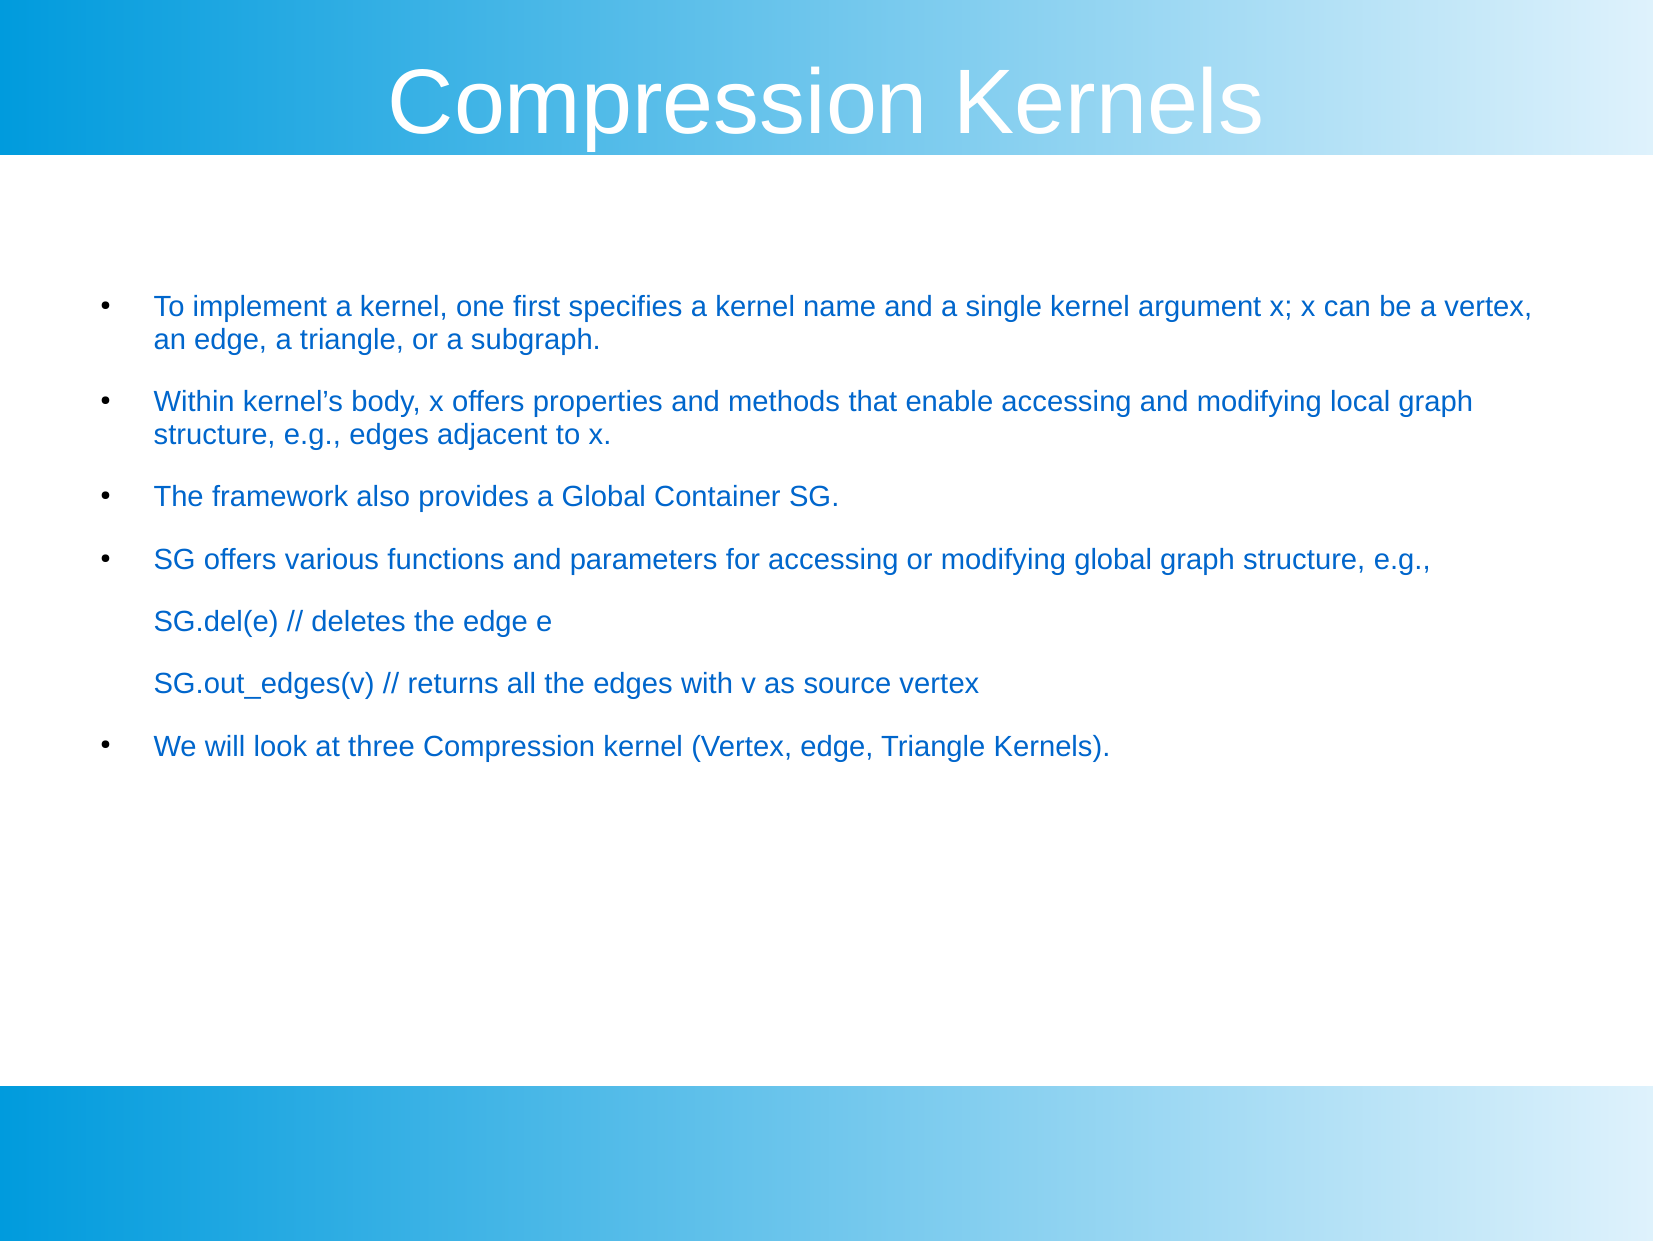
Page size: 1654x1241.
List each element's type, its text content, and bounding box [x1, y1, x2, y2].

title Compression Kernels [82, 49, 1571, 155]
list To implement a kernel, one first specifies a kernel name and a single kernel argument x; x can be a vertex, an edge, a triangle, or a subgraph. Within kernel’s body, x offers properties and methods that enable accessing and modifying local graph structure, e.g., edges adjacent to x. The framework also provides a Global Container SG. SG offers various functions and parameters for accessing or modifying global graph structure, e.g., SG.del(e) // deletes the edge e SG.out_edges(v) // returns all the edges with v as source vertex We will look at three Compression kernel (Vertex, edge, Triangle Kernels). [82, 290, 1571, 1010]
